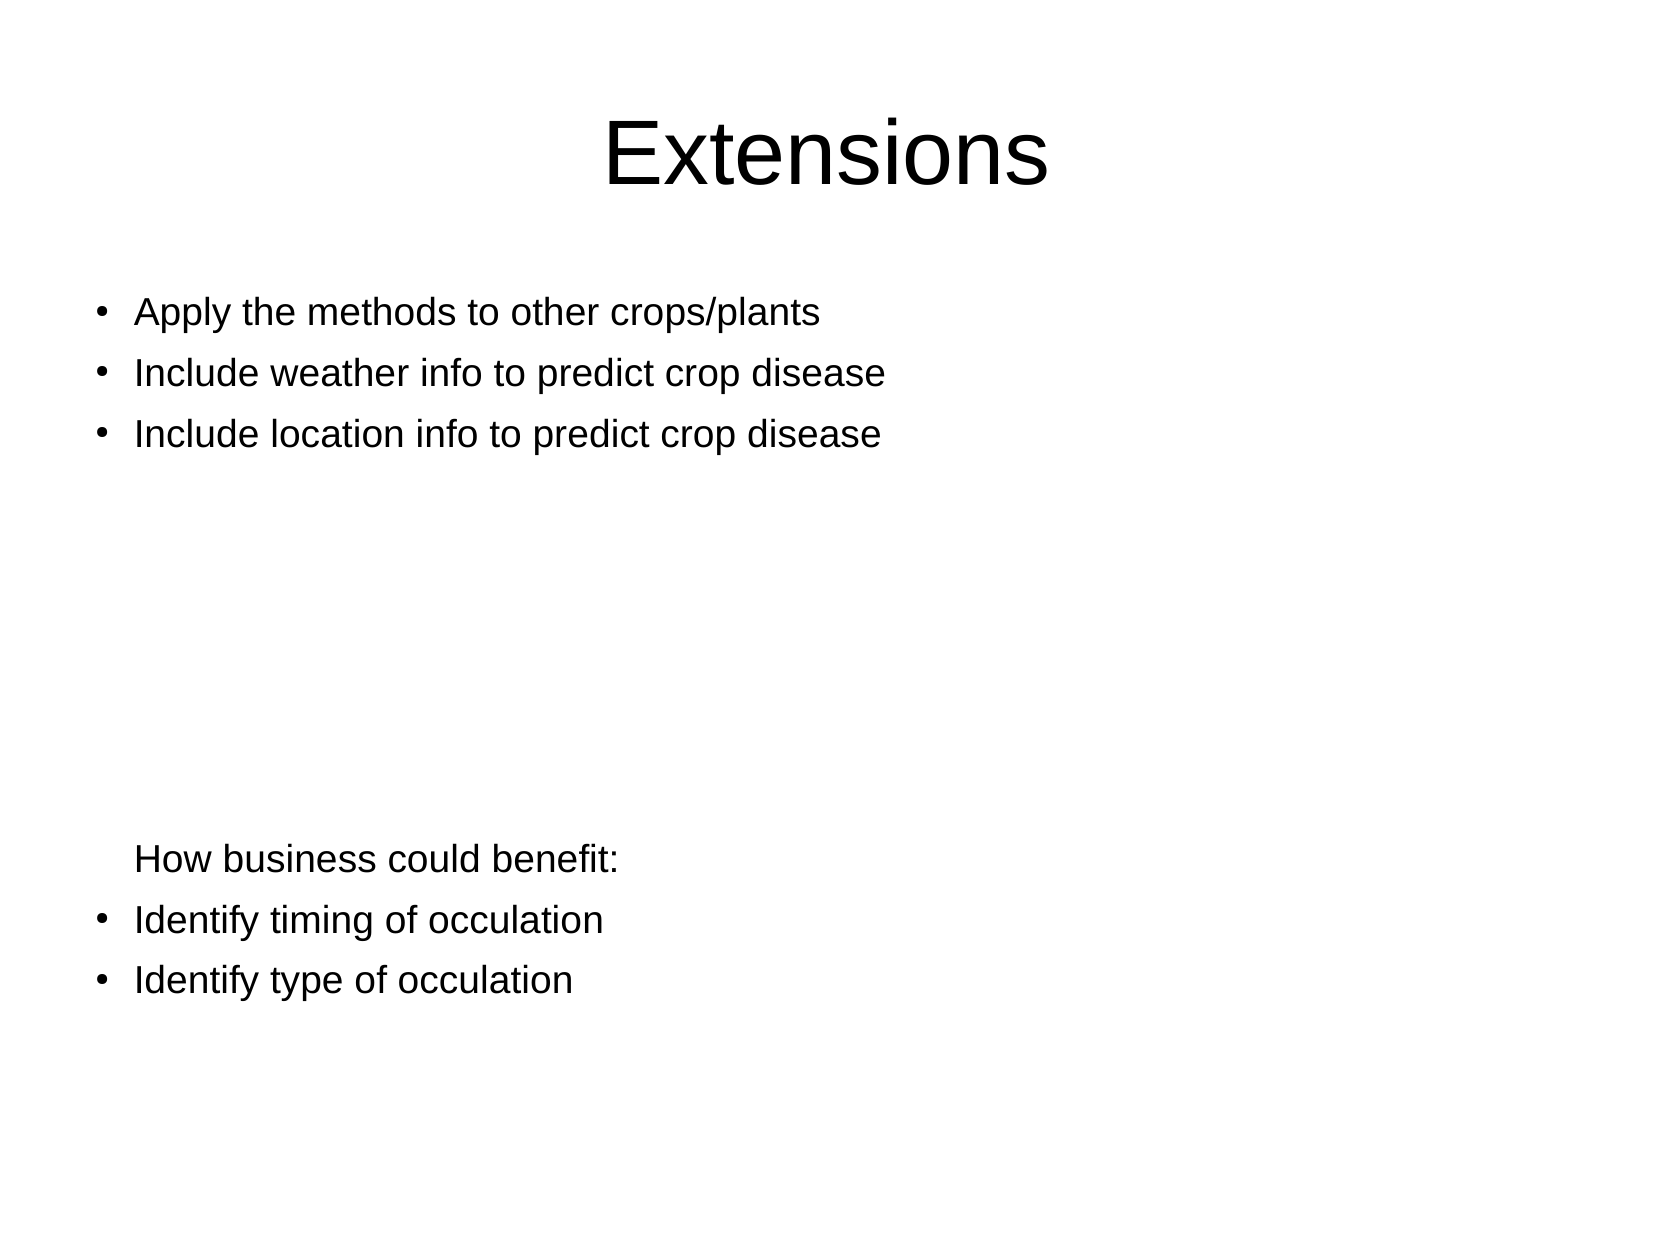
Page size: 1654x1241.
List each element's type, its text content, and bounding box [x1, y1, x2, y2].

title Extensions [82, 49, 1571, 257]
list Apply the methods to other crops/plants Include weather info to predict crop disease Include location info to predict crop disease How business could benefit: Identify timing of occulation Identify type of occulation [82, 290, 1571, 1010]
